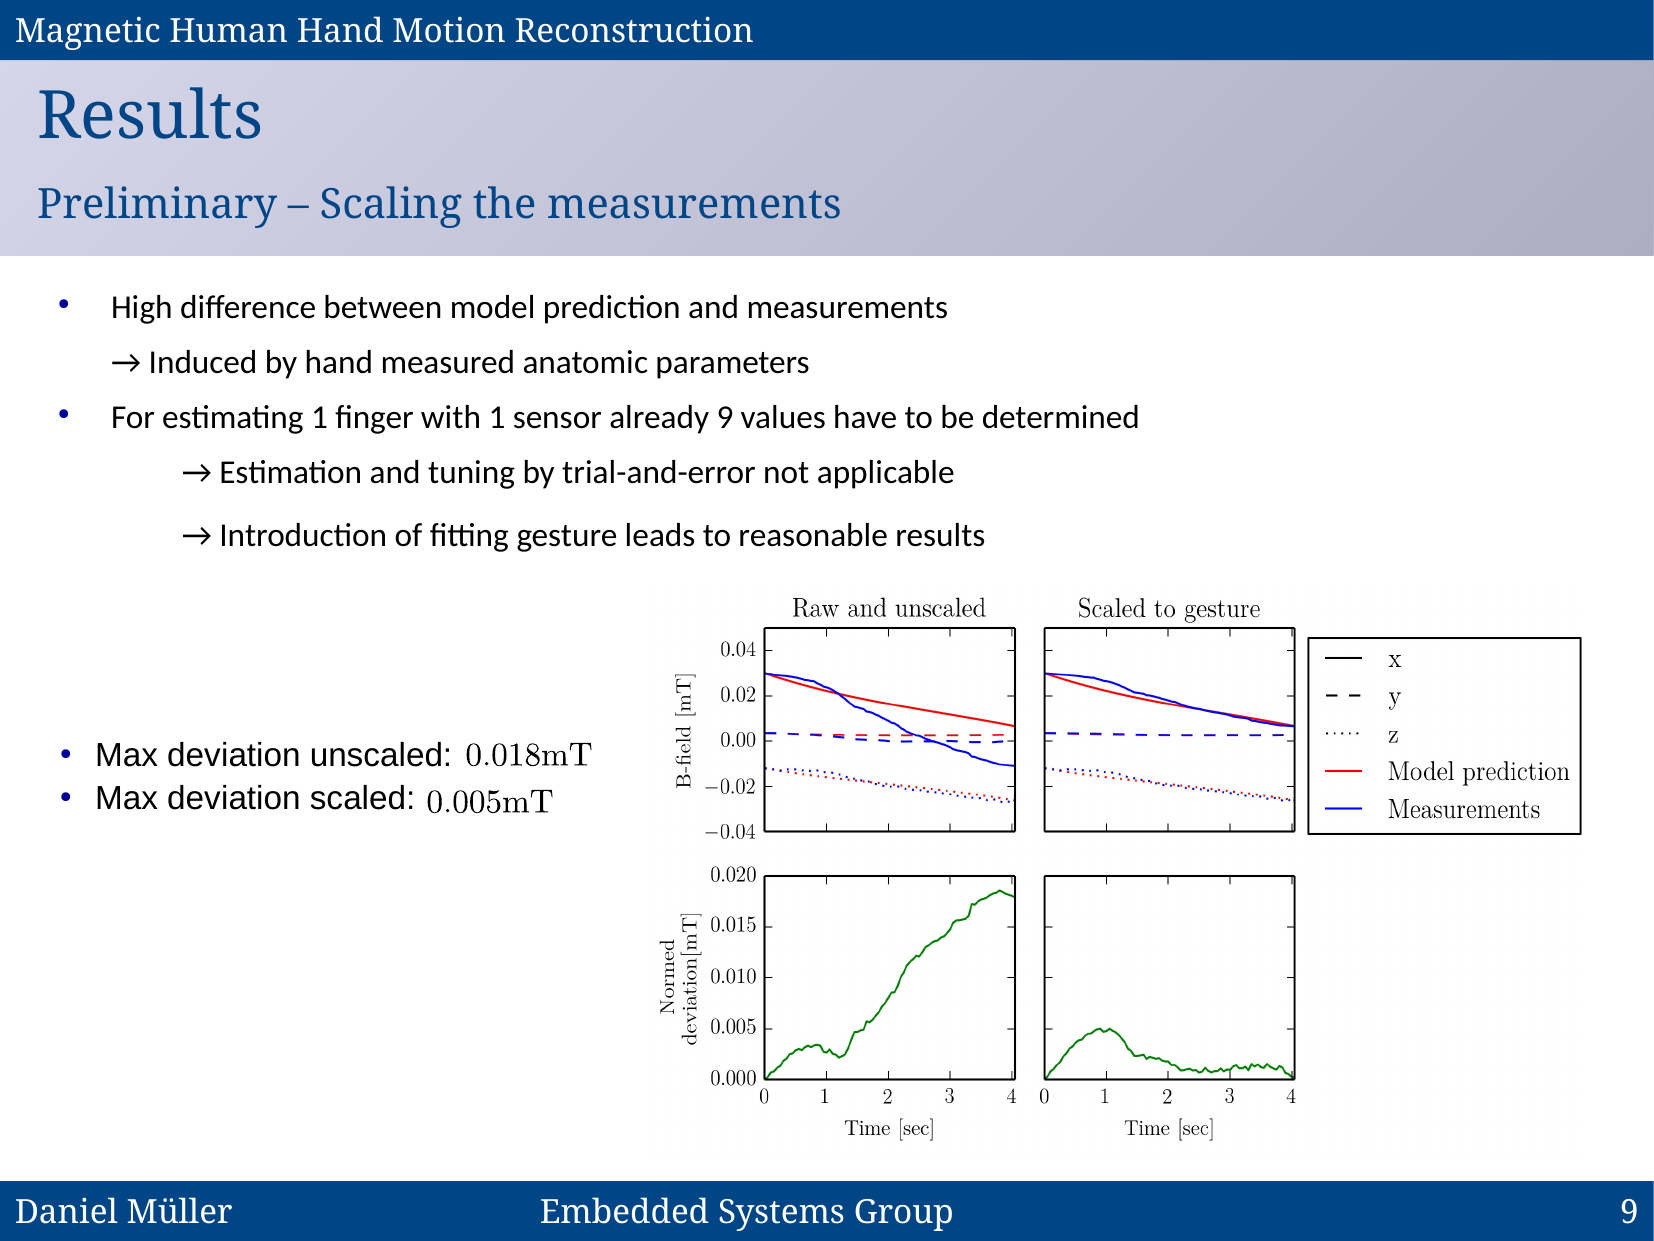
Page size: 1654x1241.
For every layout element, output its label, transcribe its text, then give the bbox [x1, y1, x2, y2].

list High difference between model prediction and measurements → Induced by hand measured anatomic parameters For estimating 1 finger with 1 sensor already 9 values have to be determined → Estimation and tuning by trial-and-error not applicable → Introduction of fitting gesture leads to reasonable results [40, 285, 1606, 672]
text_box [426, 789, 554, 814]
text_box Max deviation unscaled: Max deviation scaled: [45, 729, 676, 826]
title Results Preliminary – Scaling the measurements [37, 47, 1411, 256]
text_box [465, 742, 593, 767]
picture [645, 584, 1585, 1156]
